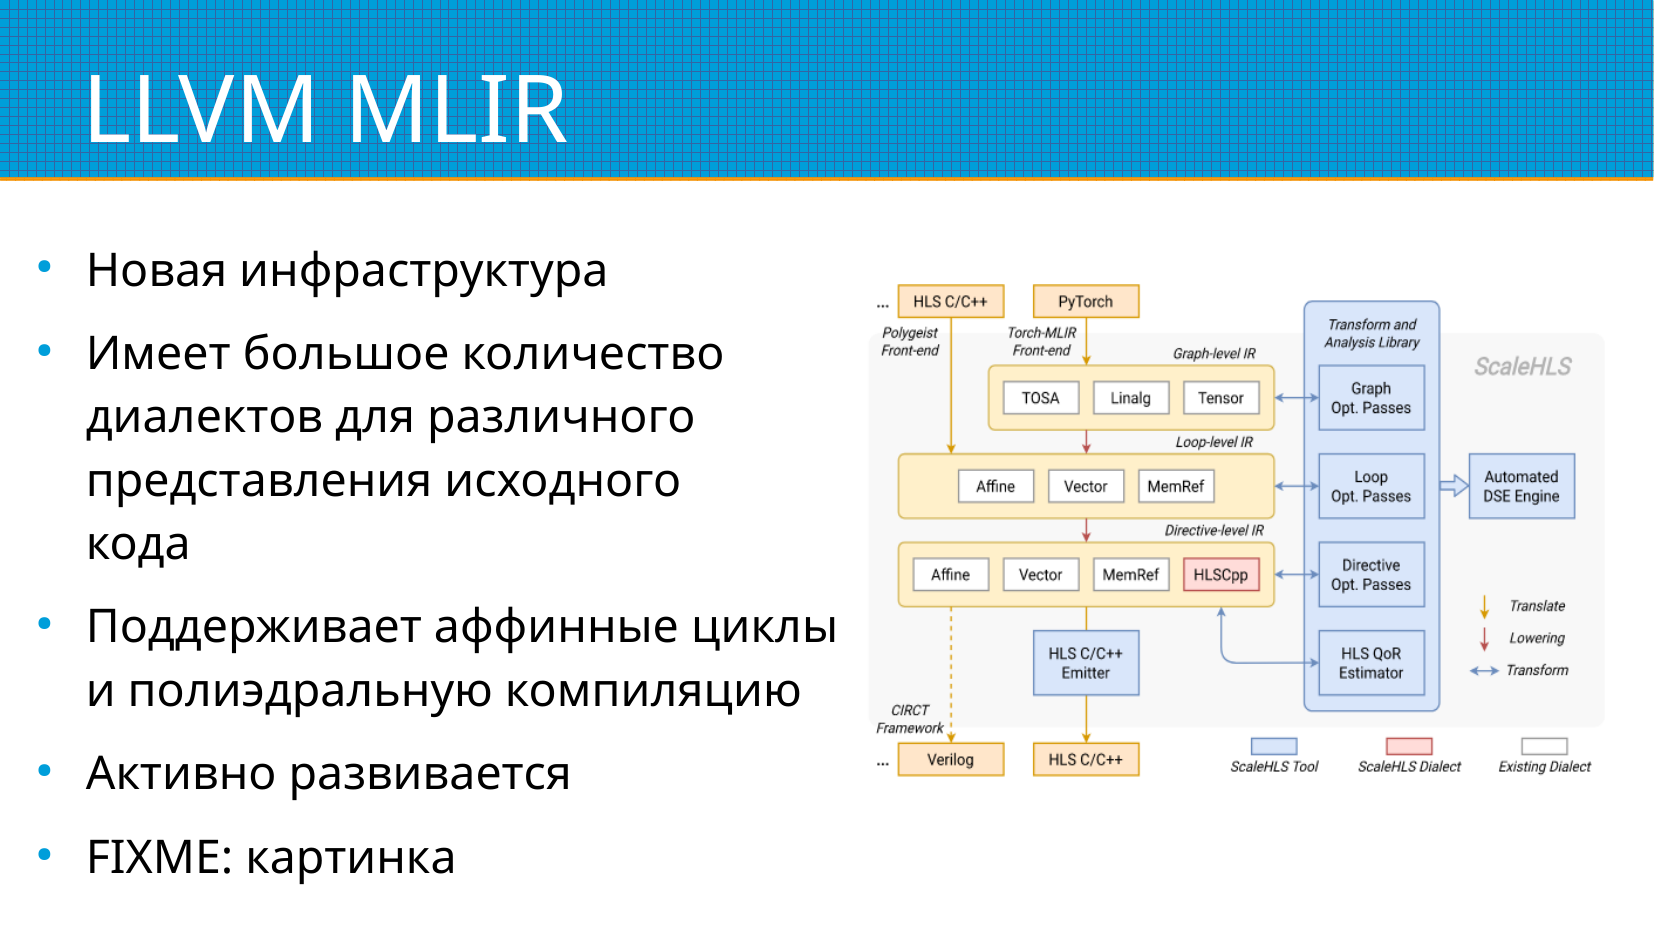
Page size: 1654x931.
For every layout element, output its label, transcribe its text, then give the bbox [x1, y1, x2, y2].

list Новая инфраструктура Имеет большое количество диалектов для различного представления исходного кода Поддерживает аффинные циклы и полиэдральную компиляцию Активно развивается FIXME: картинка [20, 236, 863, 901]
title LLVM MLIR [82, 14, 1571, 171]
picture [862, 278, 1613, 788]
